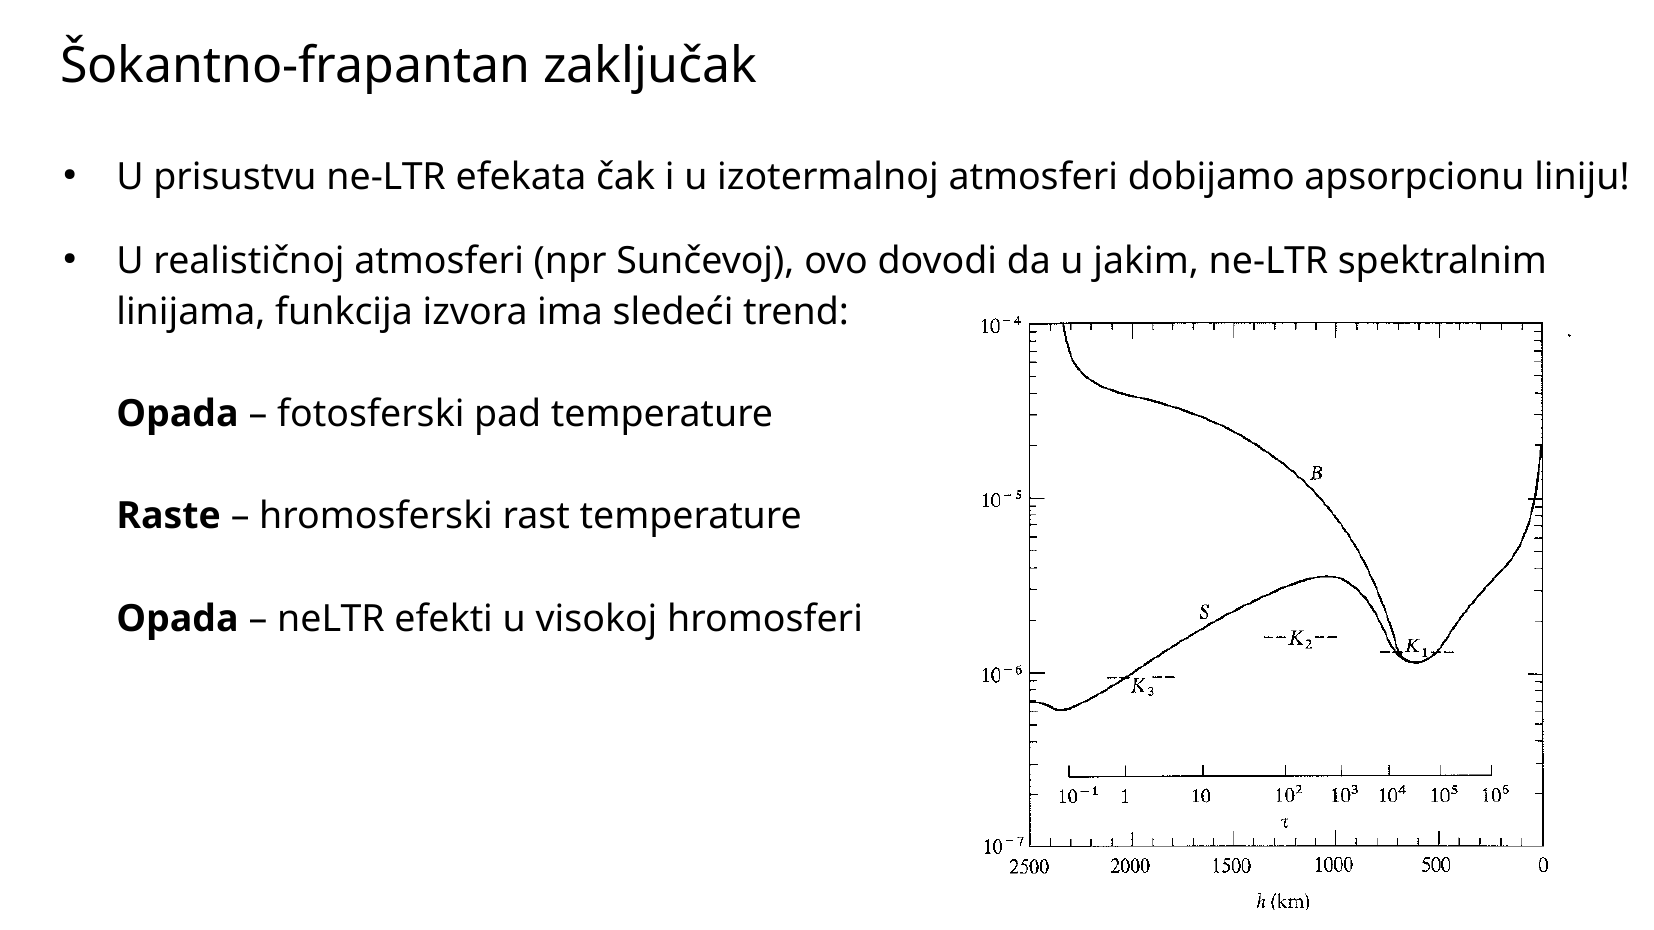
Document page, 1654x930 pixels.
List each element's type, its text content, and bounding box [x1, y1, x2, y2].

title Šokantno-frapantan zaključak [59, 13, 1648, 113]
list U prisustvu ne-LTR efekata čak i u izotermalnoj atmosferi dobijamo apsorpcionu liniju! U realističnoj atmosferi (npr Sunčevoj), ovo dovodi da u jakim, ne-LTR spektralnim linijama, funkcija izvora ima sledeći trend: Opada – fotosferski pad temperature Raste – hromosferski rast temperature Opada – neLTR efekti u visokoj hromosferi [45, 149, 1635, 880]
picture [937, 299, 1576, 918]
